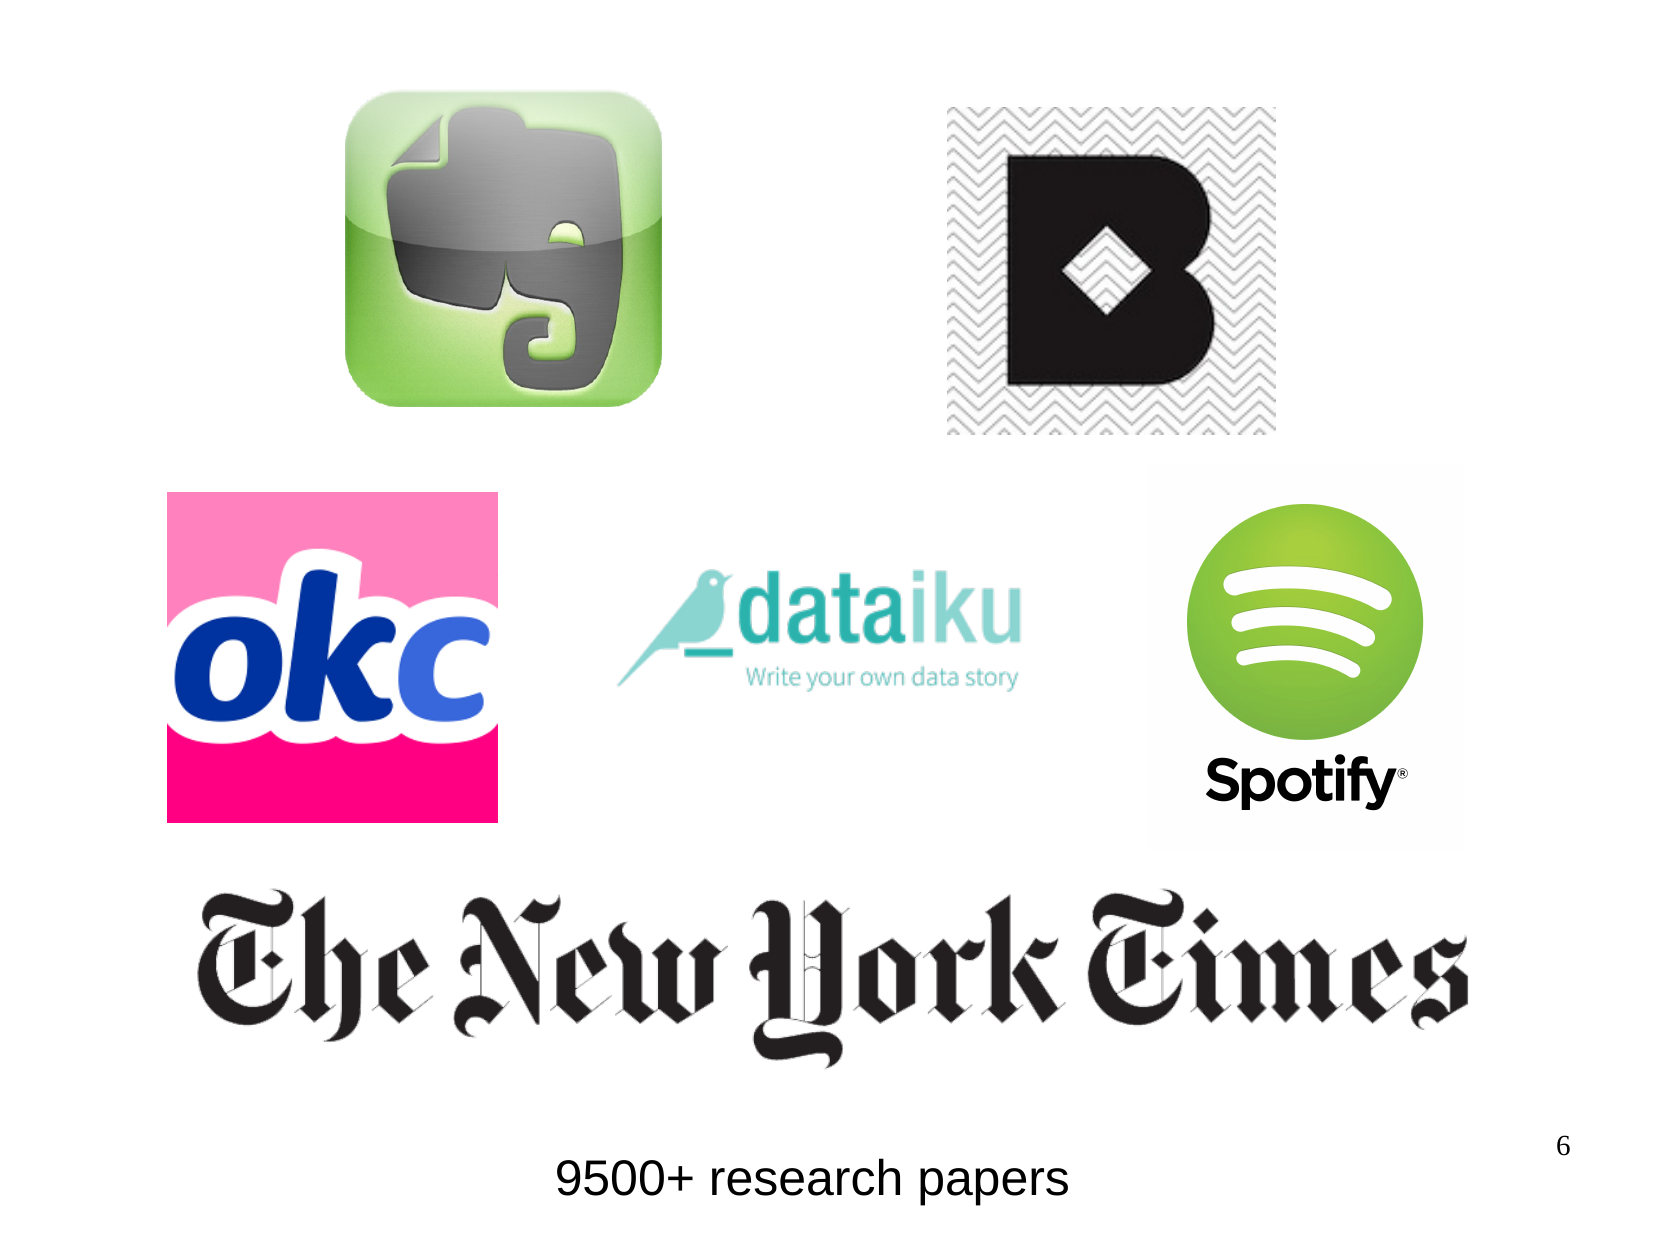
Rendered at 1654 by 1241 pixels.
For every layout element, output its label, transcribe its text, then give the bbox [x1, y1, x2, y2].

picture [167, 492, 498, 823]
picture [947, 107, 1276, 436]
picture [345, 89, 662, 407]
picture [600, 535, 1070, 715]
picture [195, 884, 1474, 1074]
text_box 9500+ research papers [539, 1143, 1170, 1215]
picture [1147, 464, 1463, 850]
